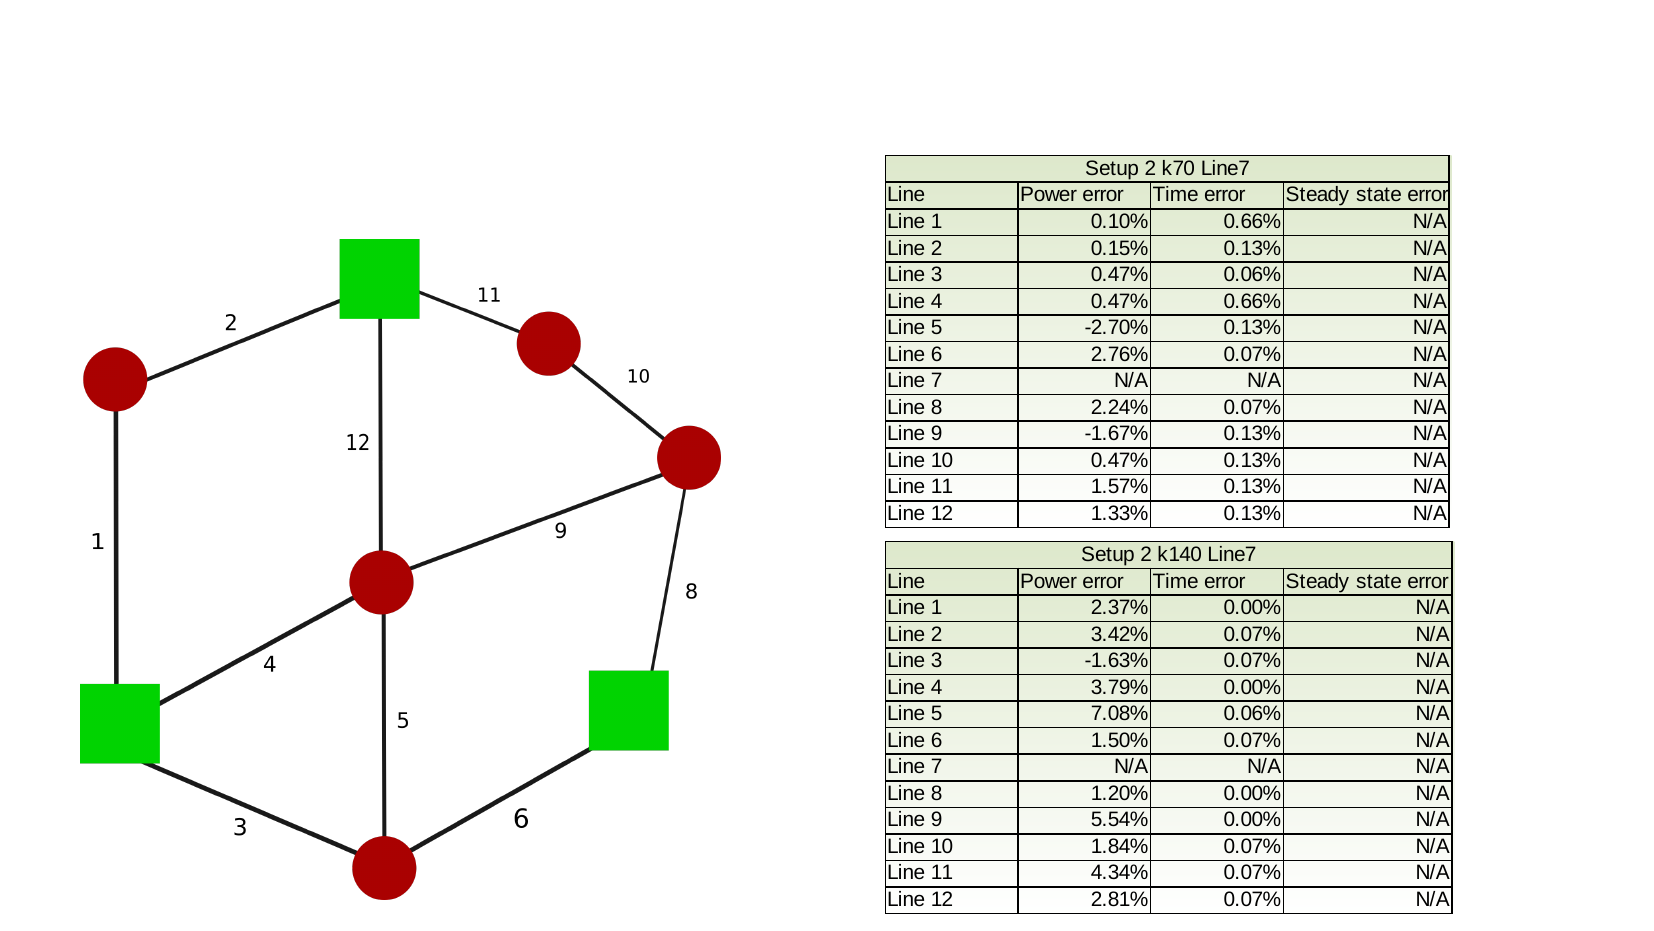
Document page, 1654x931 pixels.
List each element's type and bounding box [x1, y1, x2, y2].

chart [885, 155, 1452, 529]
picture [80, 239, 721, 901]
chart [885, 541, 1455, 916]
